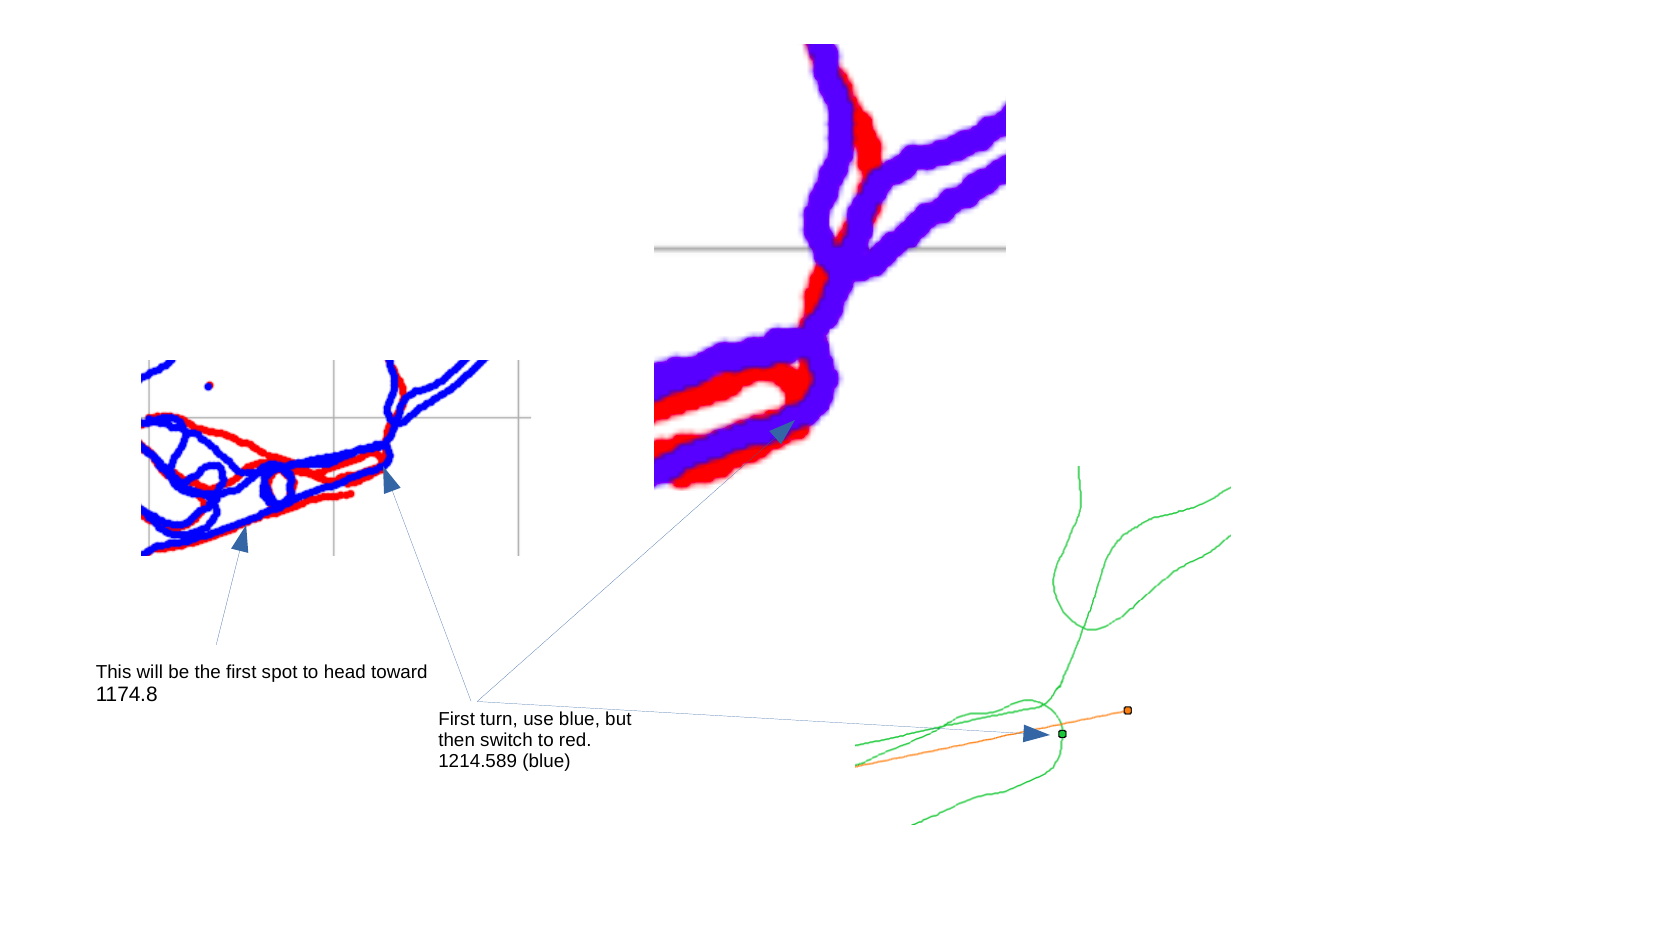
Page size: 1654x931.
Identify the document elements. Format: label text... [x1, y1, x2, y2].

picture [654, 44, 1231, 826]
picture [141, 360, 532, 556]
text_box First turn, use blue, but then switch to red. 1214.589 (blue) [488, 701, 652, 711]
text_box This will be the first spot to head toward 1174.8 [81, 654, 443, 714]
text_box First turn, use blue, but then switch to red. 1214.589 (blue) [423, 701, 652, 787]
